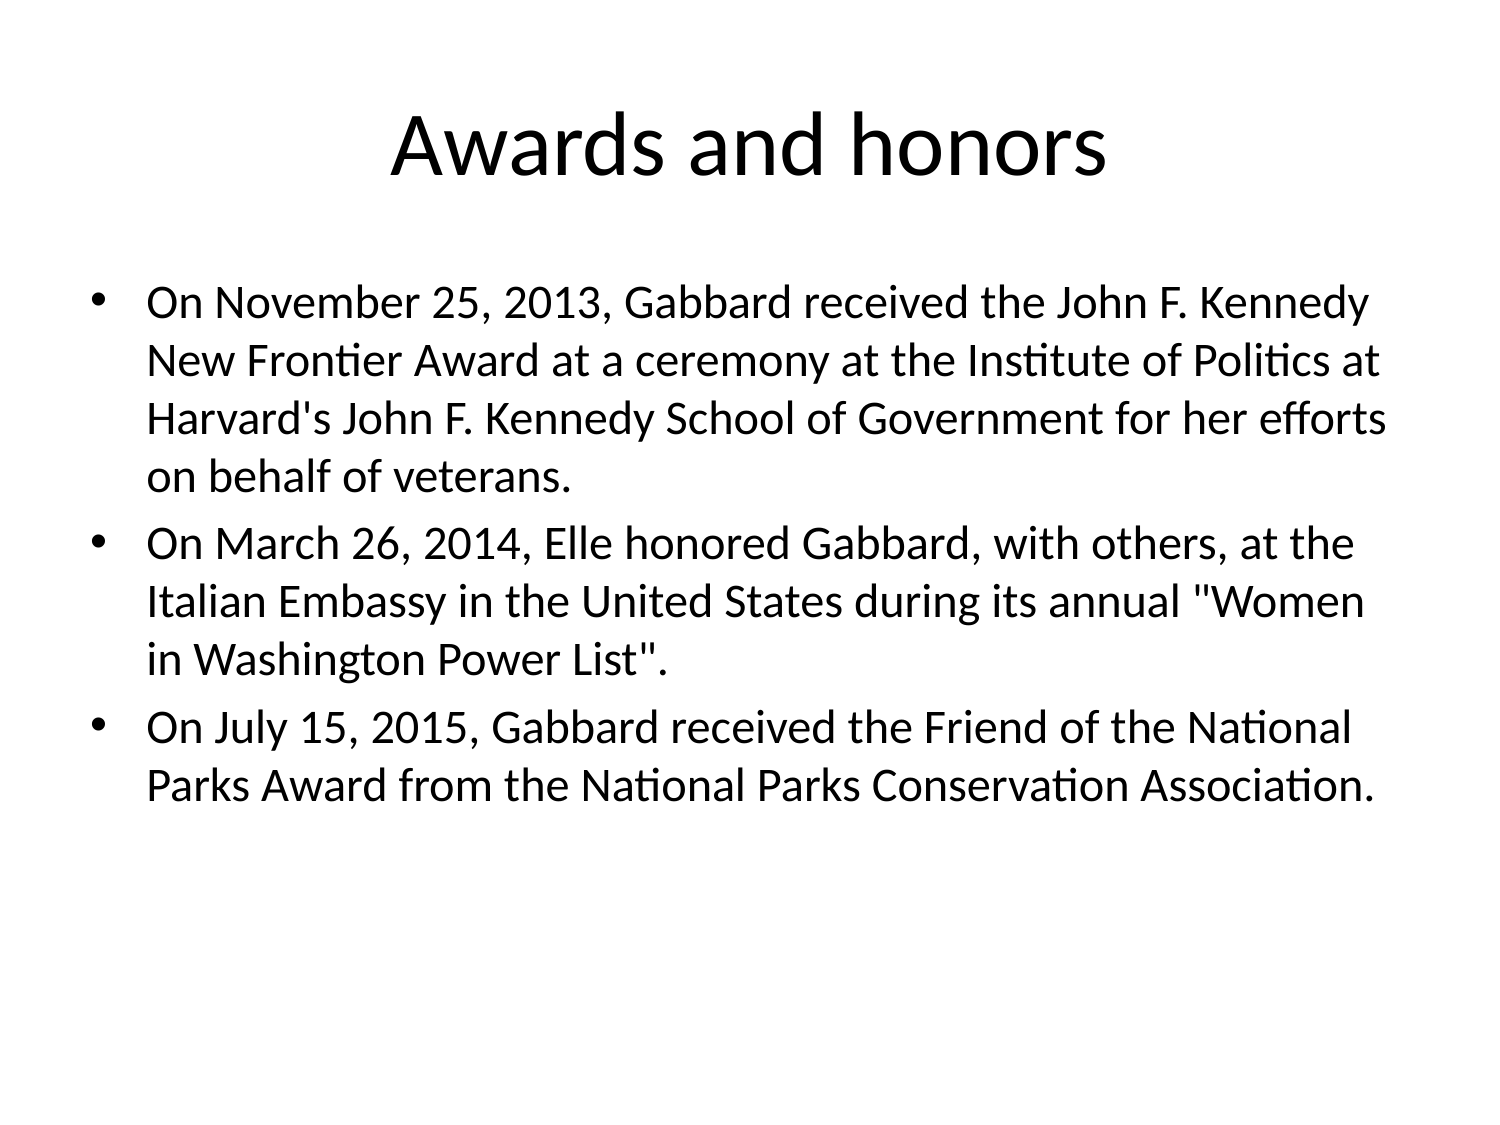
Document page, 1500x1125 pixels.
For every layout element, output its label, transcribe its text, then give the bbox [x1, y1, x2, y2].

list On November 25, 2013, Gabbard received the John F. Kennedy New Frontier Award at a ceremony at the Institute of Politics at Harvard's John F. Kennedy School of Government for her efforts on behalf of veterans. On March 26, 2014, Elle honored Gabbard, with others, at the Italian Embassy in the United States during its annual "Women in Washington Power List". On July 15, 2015, Gabbard received the Friend of the National Parks Award from the National Parks Conservation Association. [75, 262, 1425, 1005]
title Awards and honors [75, 45, 1425, 233]
